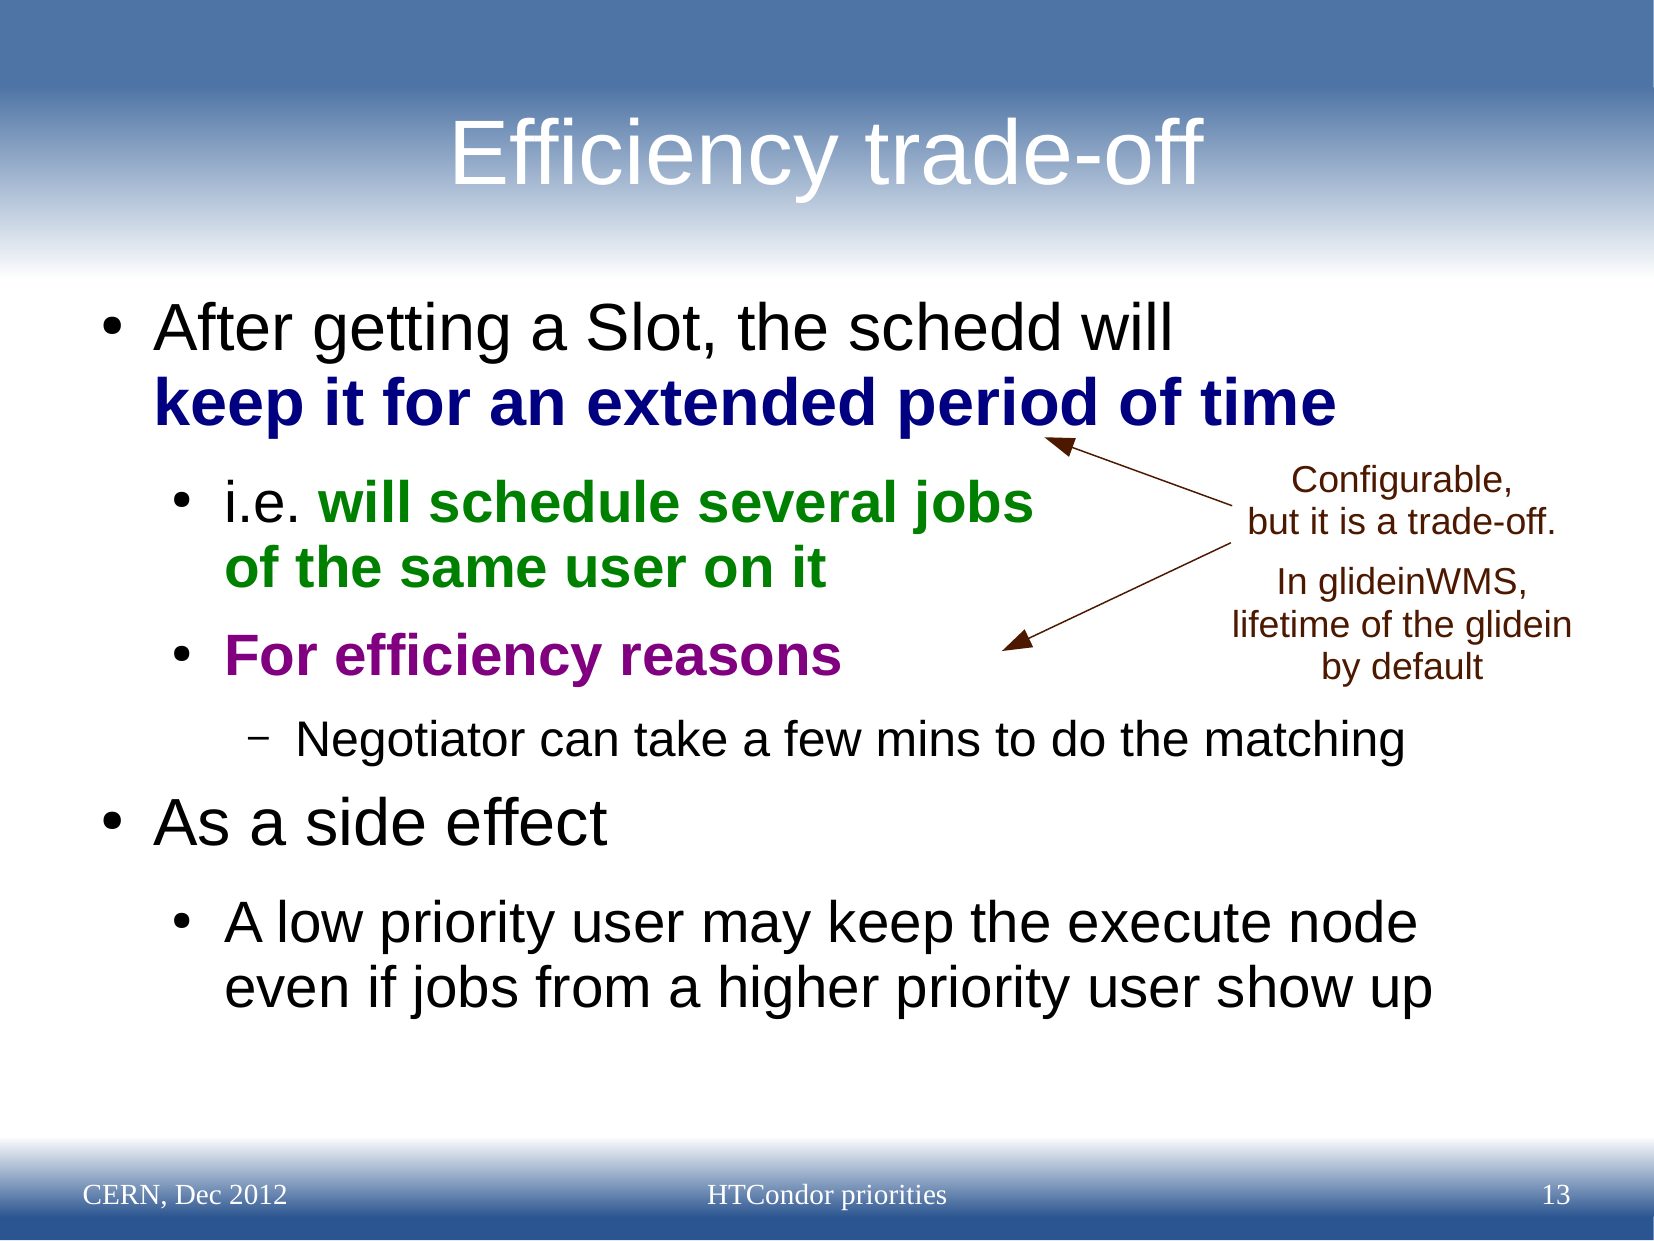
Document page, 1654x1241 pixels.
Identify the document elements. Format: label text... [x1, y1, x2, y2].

text_box Configurable, but it is a trade-off. In glideinWMS, lifetime of the glidein by default [1217, 450, 1588, 695]
list After getting a Slot, the schedd will keep it for an extended period of time i.e. will schedule several jobs of the same user on it For efficiency reasons Negotiator can take a few mins to do the matching As a side effect A low priority user may keep the execute node even if jobs from a higher priority user show up [82, 290, 1571, 1113]
title Efficiency trade-off [82, 49, 1571, 257]
